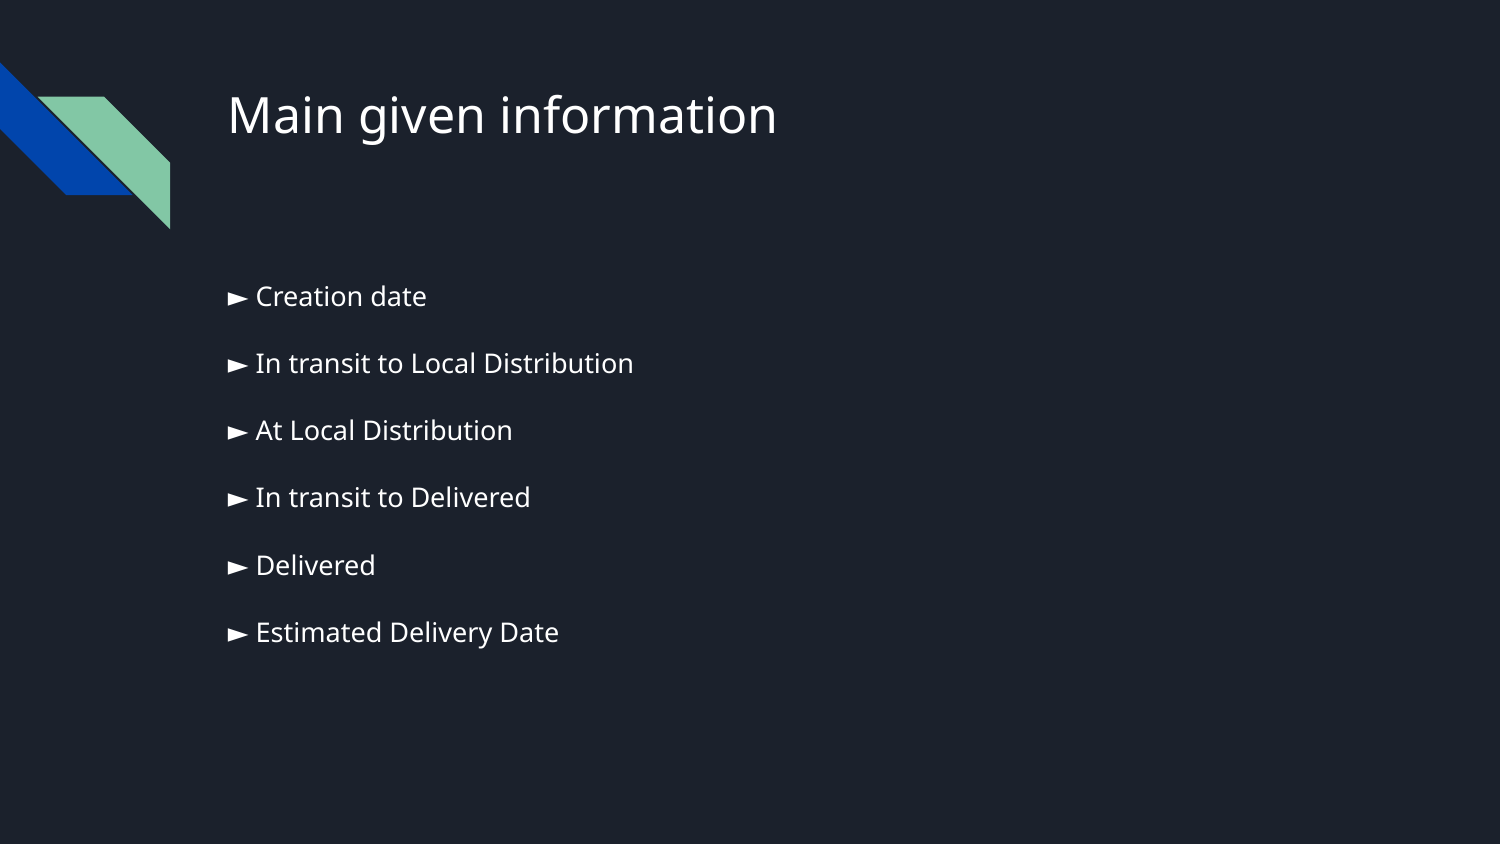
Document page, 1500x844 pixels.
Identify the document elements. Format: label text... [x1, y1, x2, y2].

title Main given information [212, 64, 1368, 215]
list ► Creation date ► In transit to Local Distribution ► At Local Distribution ► In transit to Delivered ► Delivered ► Estimated Delivery Date [212, 257, 1368, 735]
